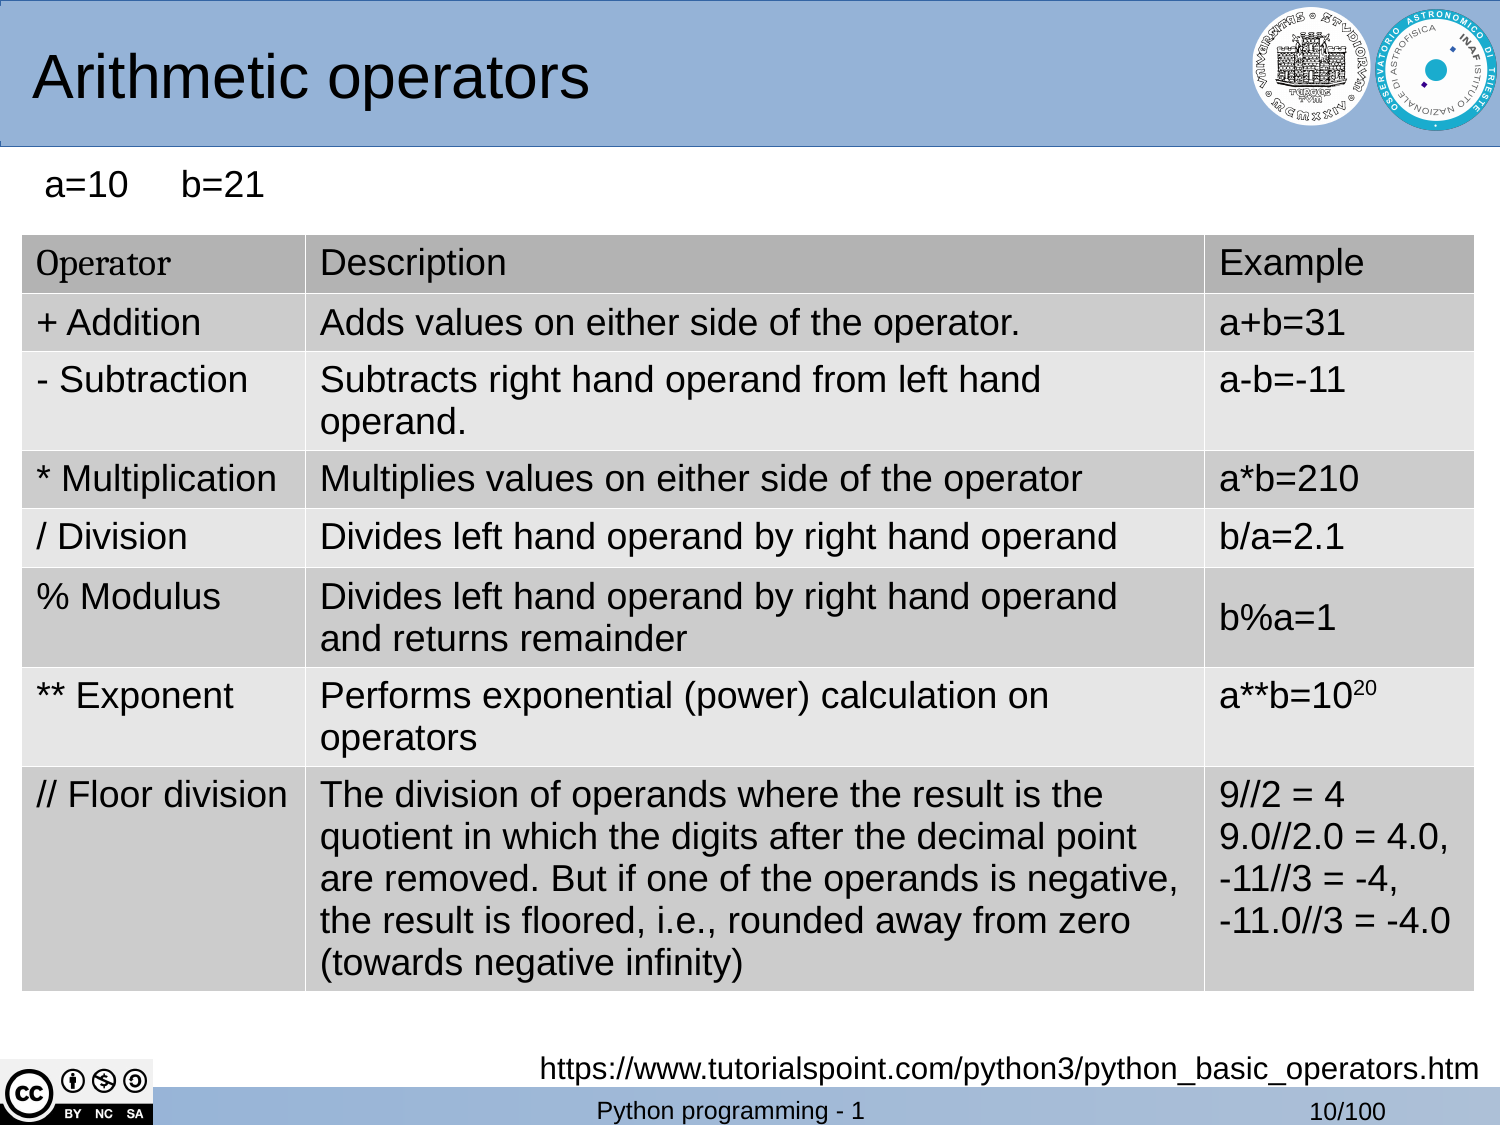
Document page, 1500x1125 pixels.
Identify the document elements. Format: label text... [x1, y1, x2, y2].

table_cell The division of operands where the result is the quotient in which the digits after the decimal point are removed. But if one of the operands is negative, the result is floored, i.e., rounded away from zero (towards negative infinity) [306, 767, 1204, 991]
picture [1253, 0, 1500, 152]
table_cell a*b=210 [1205, 451, 1474, 508]
table_header Example [1205, 235, 1474, 293]
list https://www.tutorialspoint.com/python3/python_basic_operators.htm [524, 1033, 1500, 1092]
table_cell a+b=31 [1205, 294, 1474, 351]
picture [0, 1059, 153, 1125]
list a=10 b=21 / Floor Division [29, 152, 1500, 1065]
table_header Description [306, 235, 1204, 293]
table_cell Multiplies values on either side of the operator [306, 451, 1204, 508]
table_cell * Multiplication [22, 451, 305, 508]
table_cell Performs exponential (power) calculation on operators [306, 668, 1204, 766]
table_cell Divides left hand operand by right hand operand and returns remainder [306, 568, 1204, 667]
table_cell // Floor division [22, 767, 305, 991]
table_cell Divides left hand operand by right hand operand [306, 509, 1204, 567]
table_cell - Subtraction [22, 352, 305, 450]
table_header Operator [22, 235, 305, 293]
table_cell / Division [22, 509, 305, 567]
table_cell Adds values on either side of the operator. [306, 294, 1204, 351]
table_cell ** Exponent [22, 668, 305, 766]
text_box Arithmetic operators [0, 5, 1253, 141]
table_cell + Addition [22, 294, 305, 351]
table_cell b/a=2.1 [1205, 509, 1474, 567]
table_cell 9//2 = 4 9.0//2.0 = 4.0, -11//3 = -4, -11.0//3 = -4.0 [1205, 767, 1474, 991]
table_cell a-b=-11 [1205, 352, 1474, 450]
table_cell b%a=1 [1205, 568, 1474, 667]
table_cell a**b=1020 [1205, 668, 1474, 766]
table_cell Subtracts right hand operand from left hand operand. [306, 352, 1204, 450]
table_cell % Modulus [22, 568, 305, 667]
